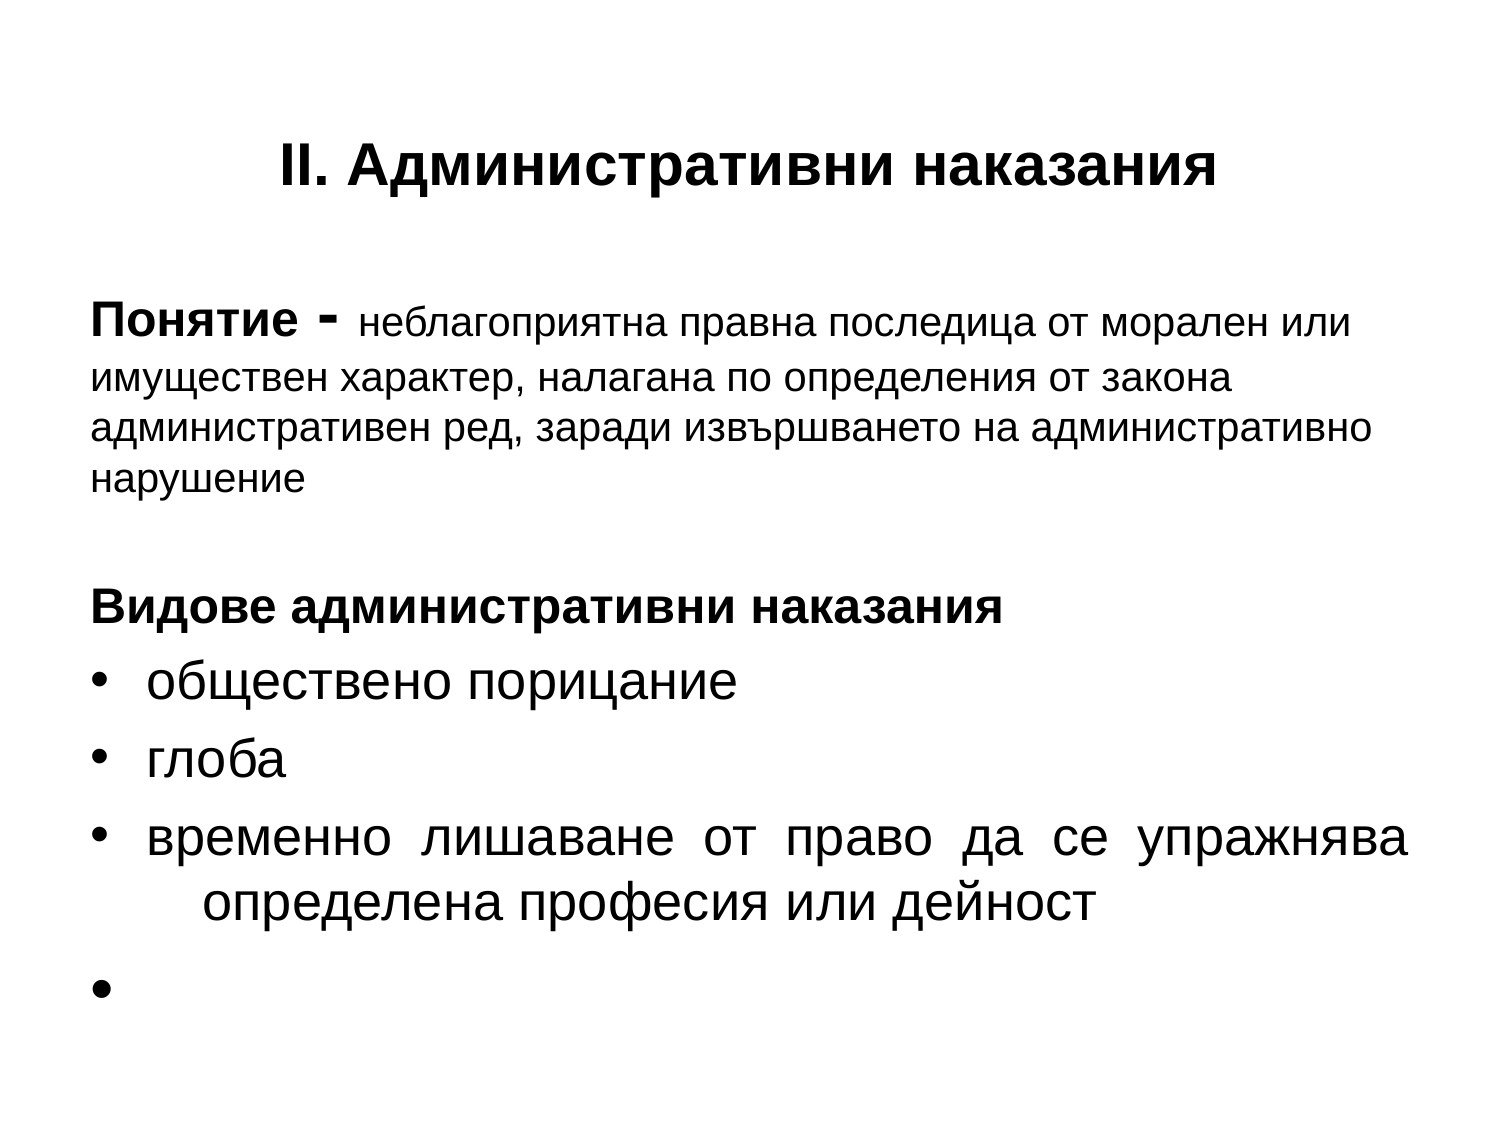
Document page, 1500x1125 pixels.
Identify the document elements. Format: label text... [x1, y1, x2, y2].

list Понятие - неблагоприятна правна последица от морален или имуществен характер, налагана по определения от закона административен ред, заради извършването на административно нарушение Видове административни наказания обществено порицание глоба временно лишаване от право да се упражнява определена професия или дейност [75, 262, 1426, 1005]
title ІІ. Административни наказания [75, 45, 1426, 233]
